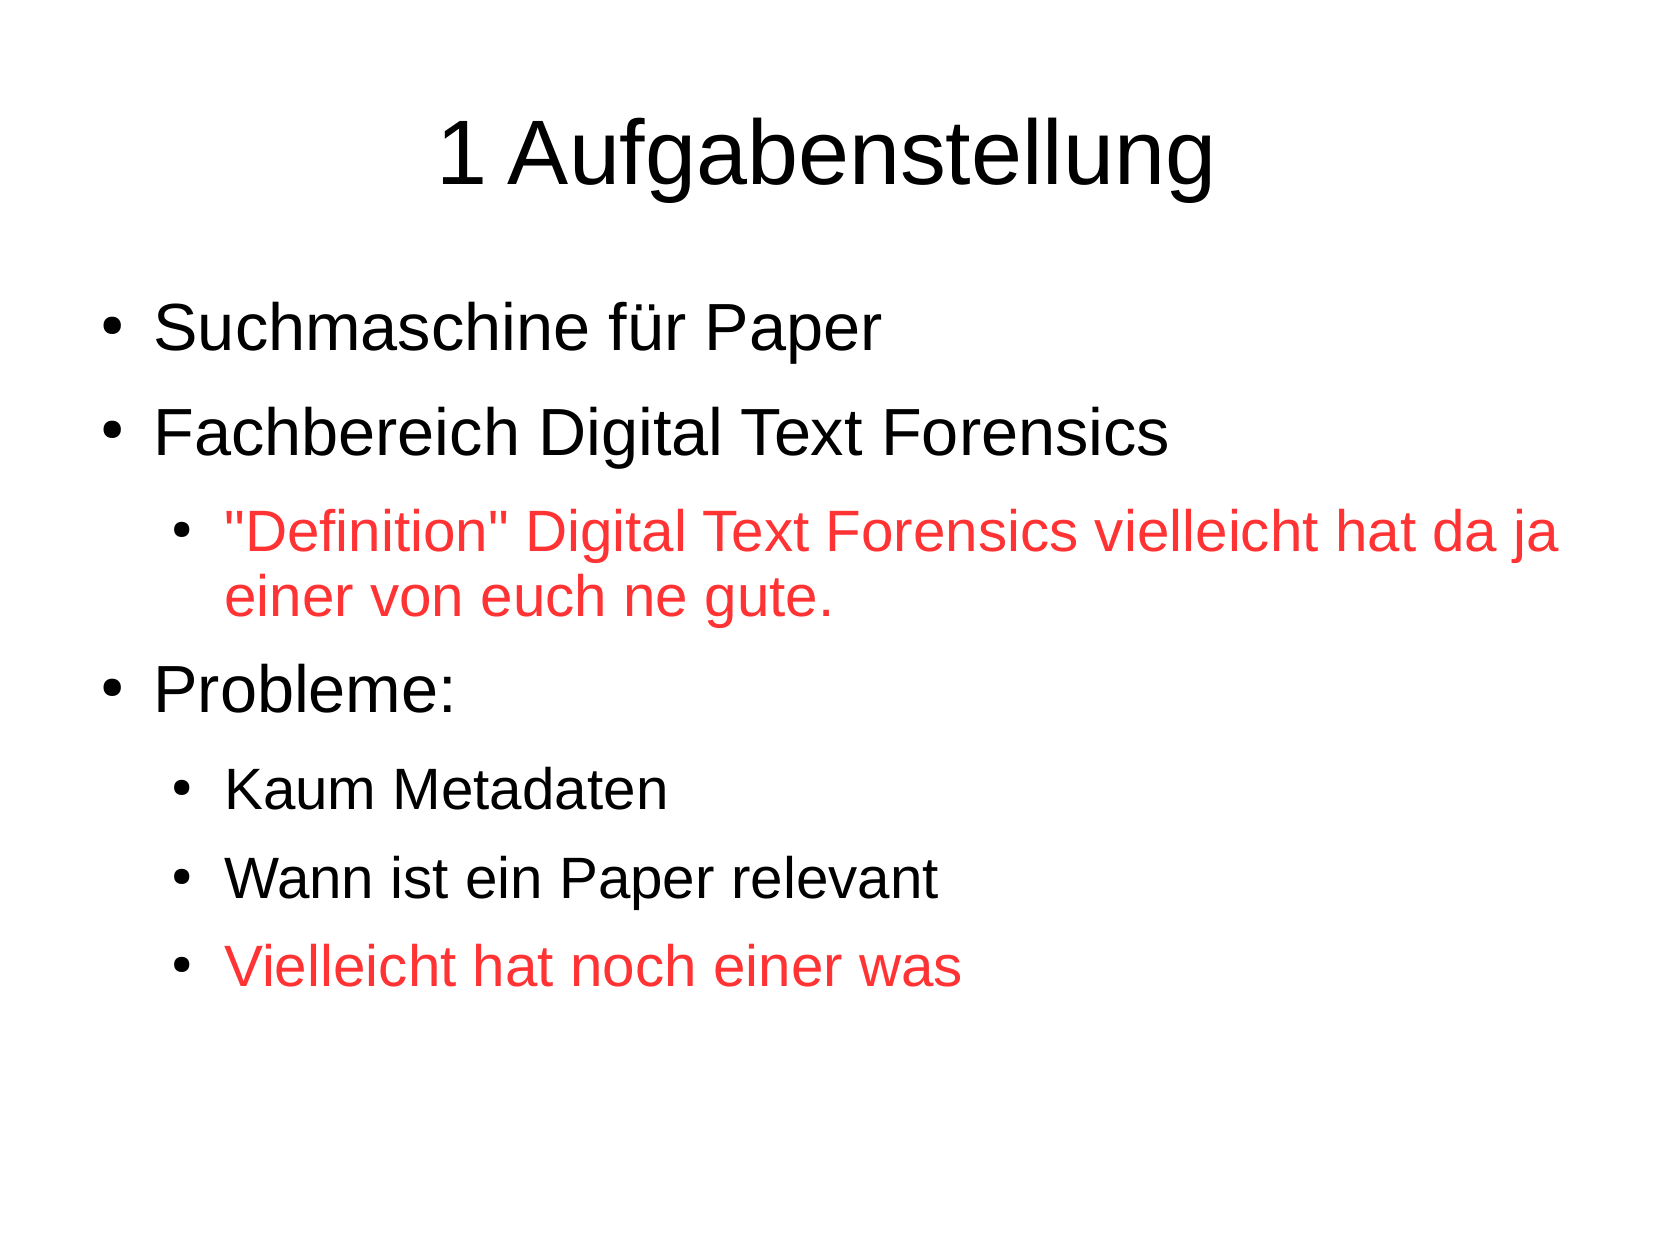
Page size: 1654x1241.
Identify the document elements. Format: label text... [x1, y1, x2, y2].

list Suchmaschine für Paper Fachbereich Digital Text Forensics "Definition" Digital Text Forensics vielleicht hat da ja einer von euch ne gute. Probleme: Kaum Metadaten Wann ist ein Paper relevant Vielleicht hat noch einer was [82, 290, 1571, 1109]
title 1 Aufgabenstellung [82, 49, 1571, 257]
